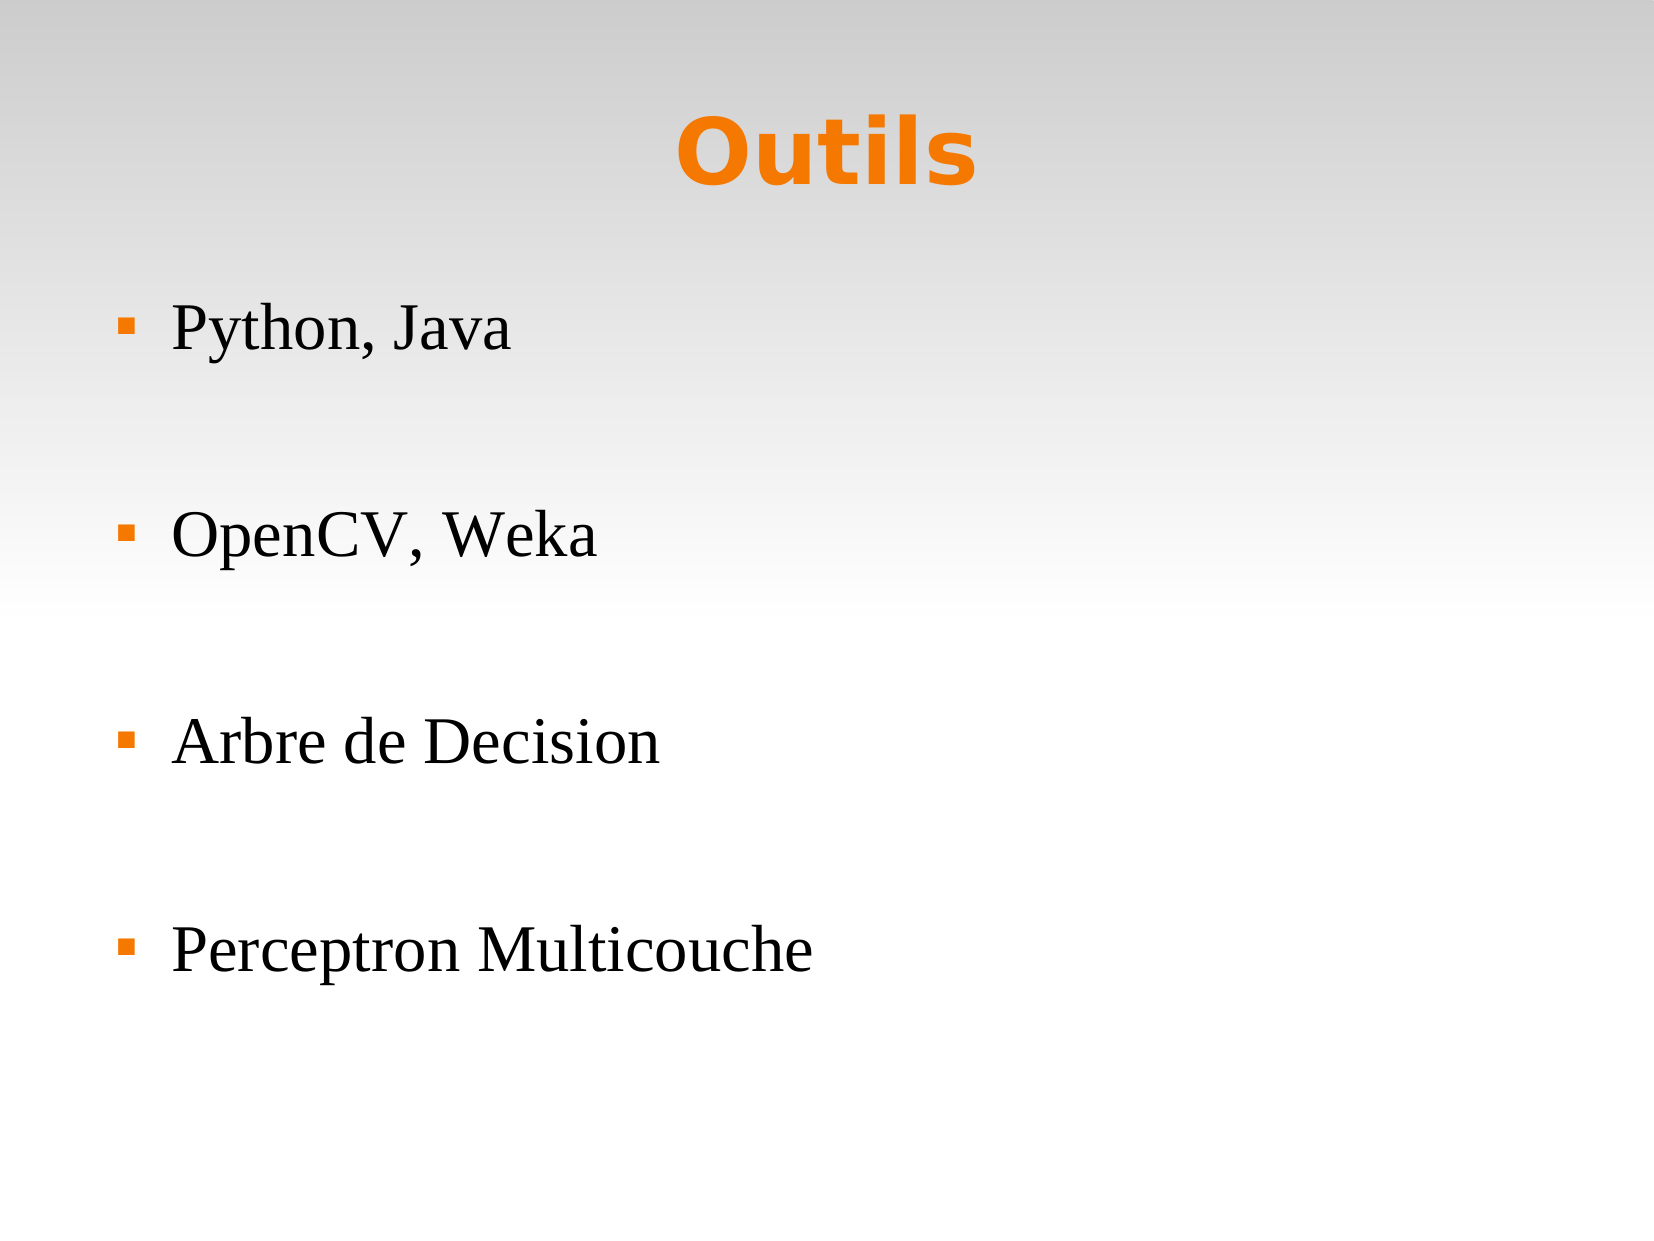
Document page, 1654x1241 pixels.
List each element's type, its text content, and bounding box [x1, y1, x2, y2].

title Outils [82, 56, 1571, 250]
list Python, Java OpenCV, Weka Arbre de Decision Perceptron Multicouche [82, 290, 1571, 1144]
